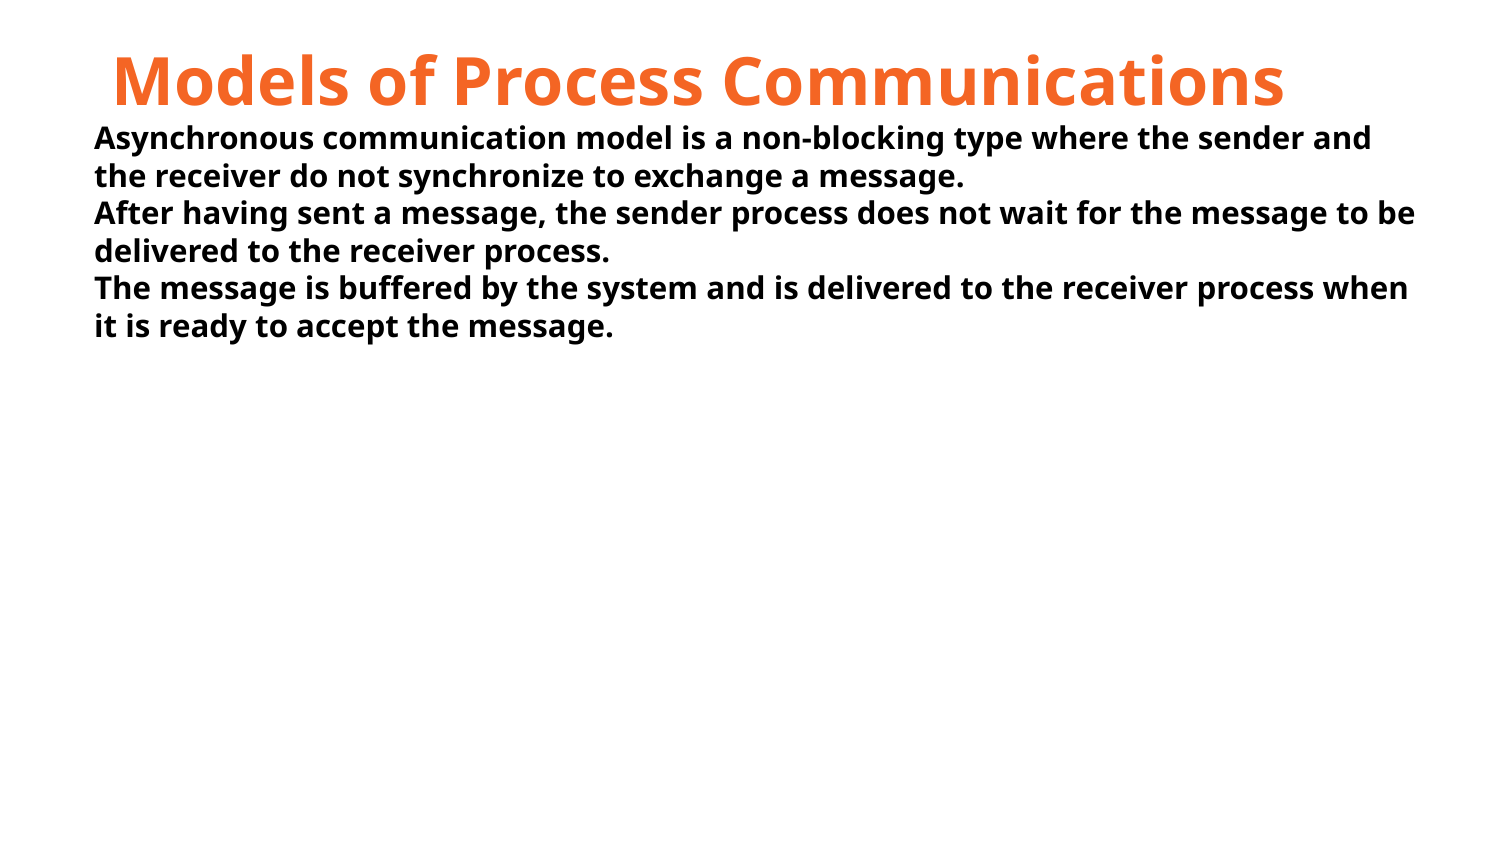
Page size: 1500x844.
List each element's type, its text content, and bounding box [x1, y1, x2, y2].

title Models of Process Communications Asynchronous communication model is a non-blocking type where the sender and the receiver do not synchronize to exchange a message. After having sent a message, the sender process does not wait for the message to be delivered to the receiver process. The message is buffered by the system and is delivered to the receiver process when it is ready to accept the message. [79, 23, 1441, 125]
